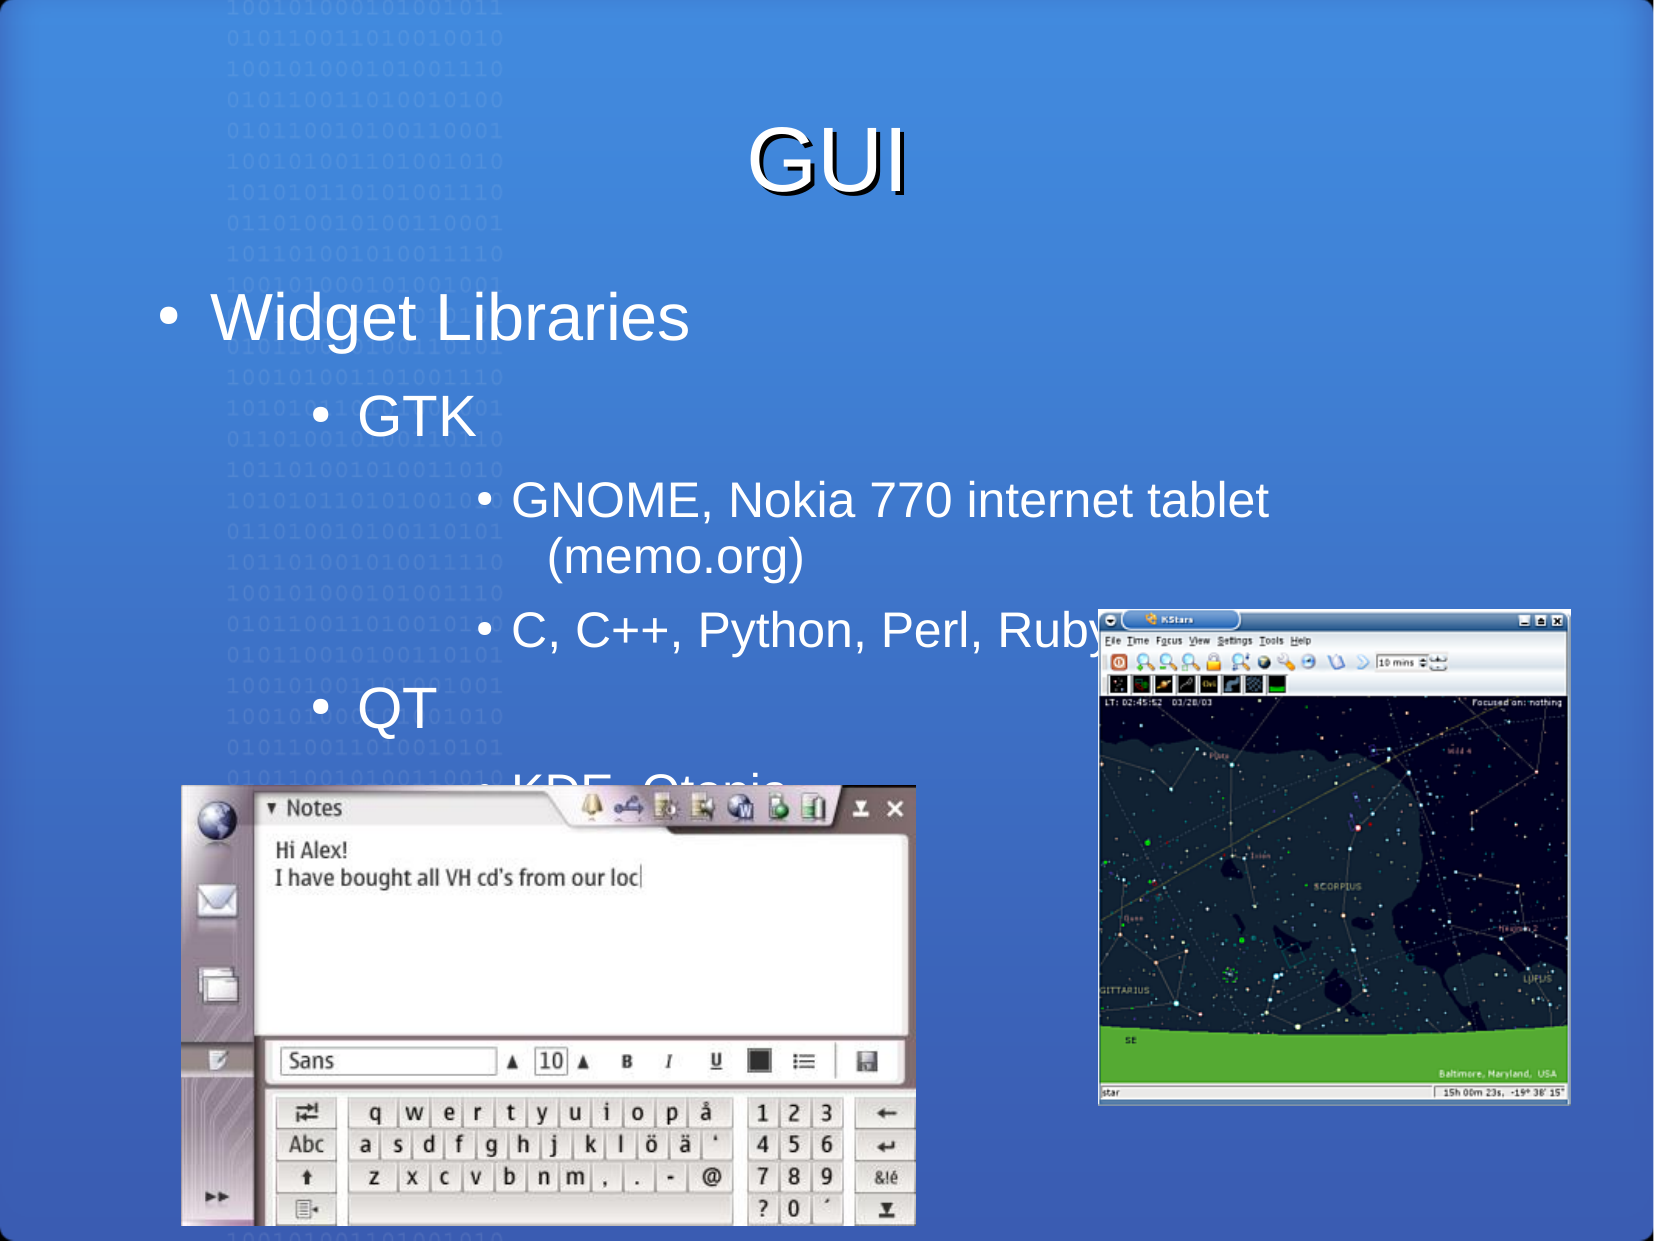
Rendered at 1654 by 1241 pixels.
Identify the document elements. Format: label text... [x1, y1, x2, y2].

list Widget Libraries GTK GNOME, Nokia 770 internet tablet (memo.org) C, C++, Python, Perl, Ruby QT KDE, Qtopia C++, Python [121, 279, 1534, 1062]
title GUI [121, 55, 1534, 263]
picture [0, 0, 1654, 1241]
